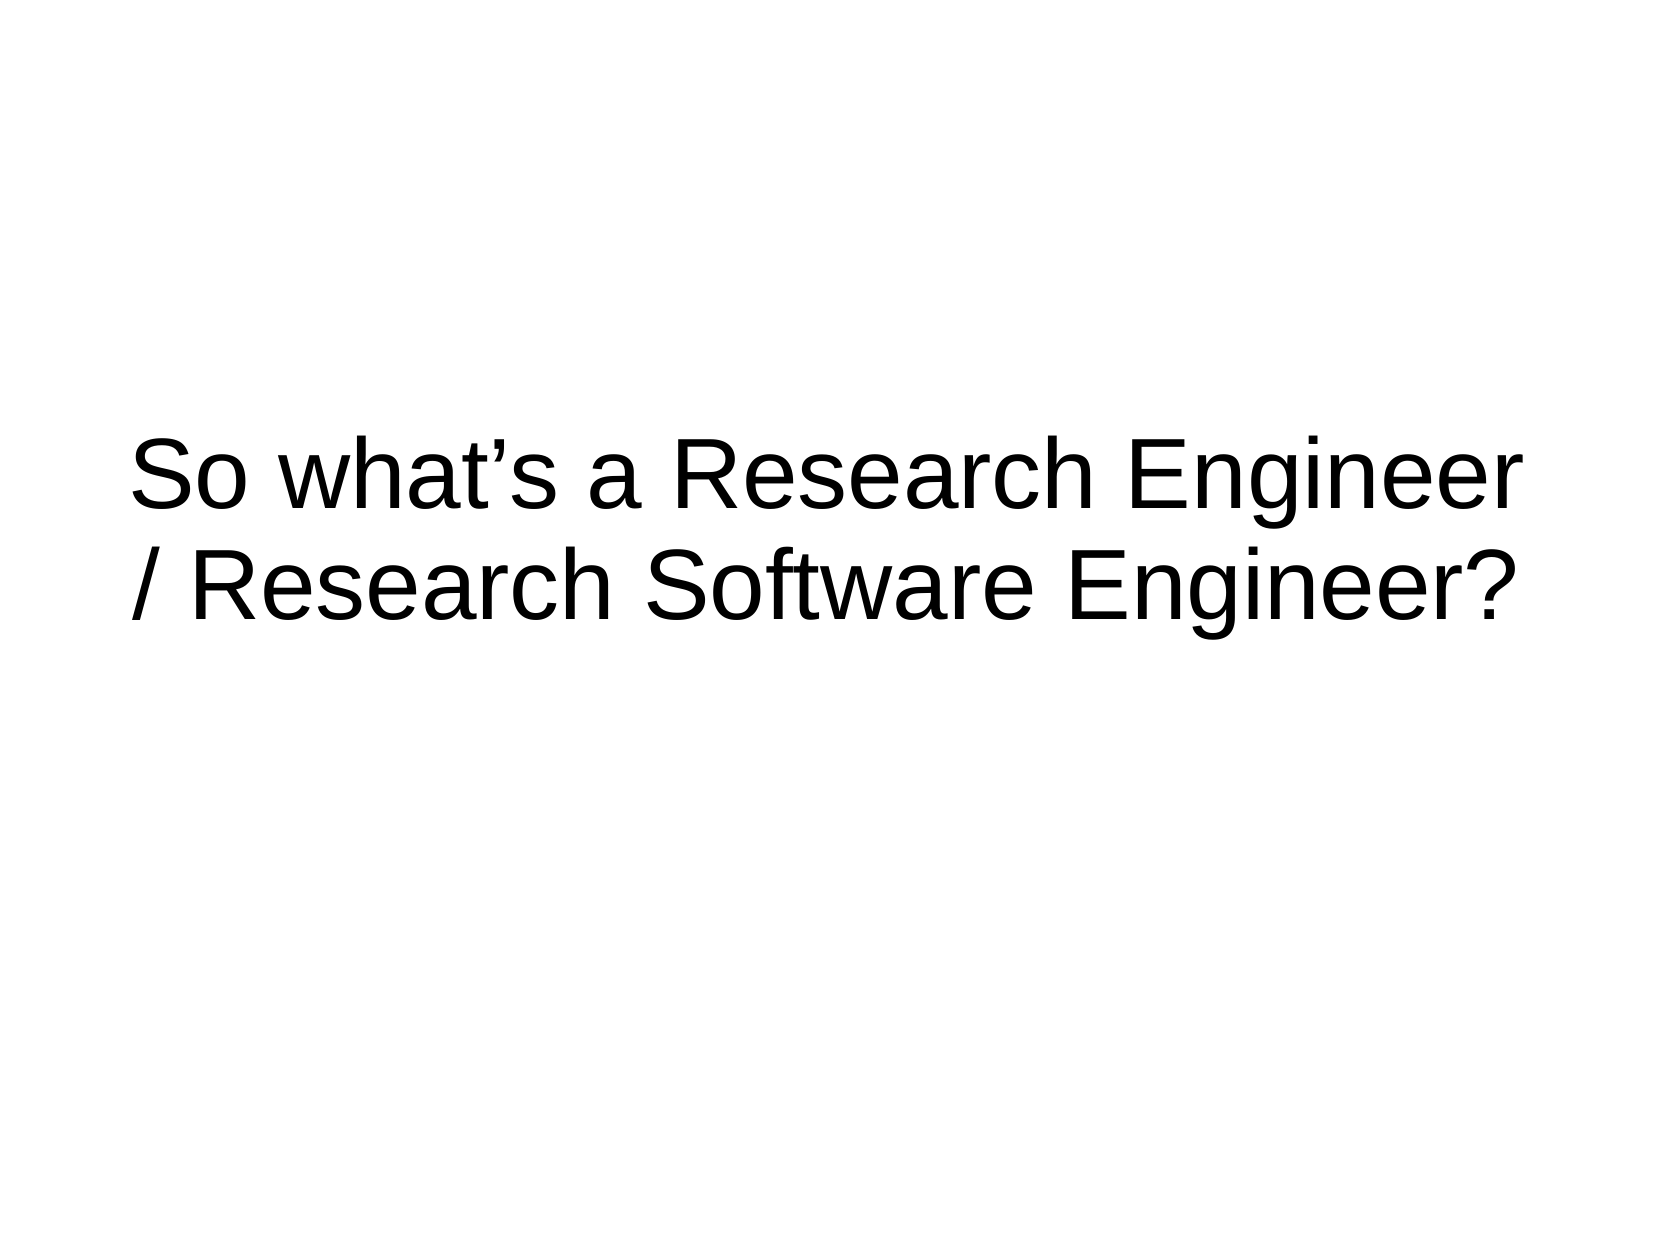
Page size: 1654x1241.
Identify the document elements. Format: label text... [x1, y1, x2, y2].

subtitle So what’s a Research Engineer / Research Software Engineer? [82, 49, 1571, 1010]
